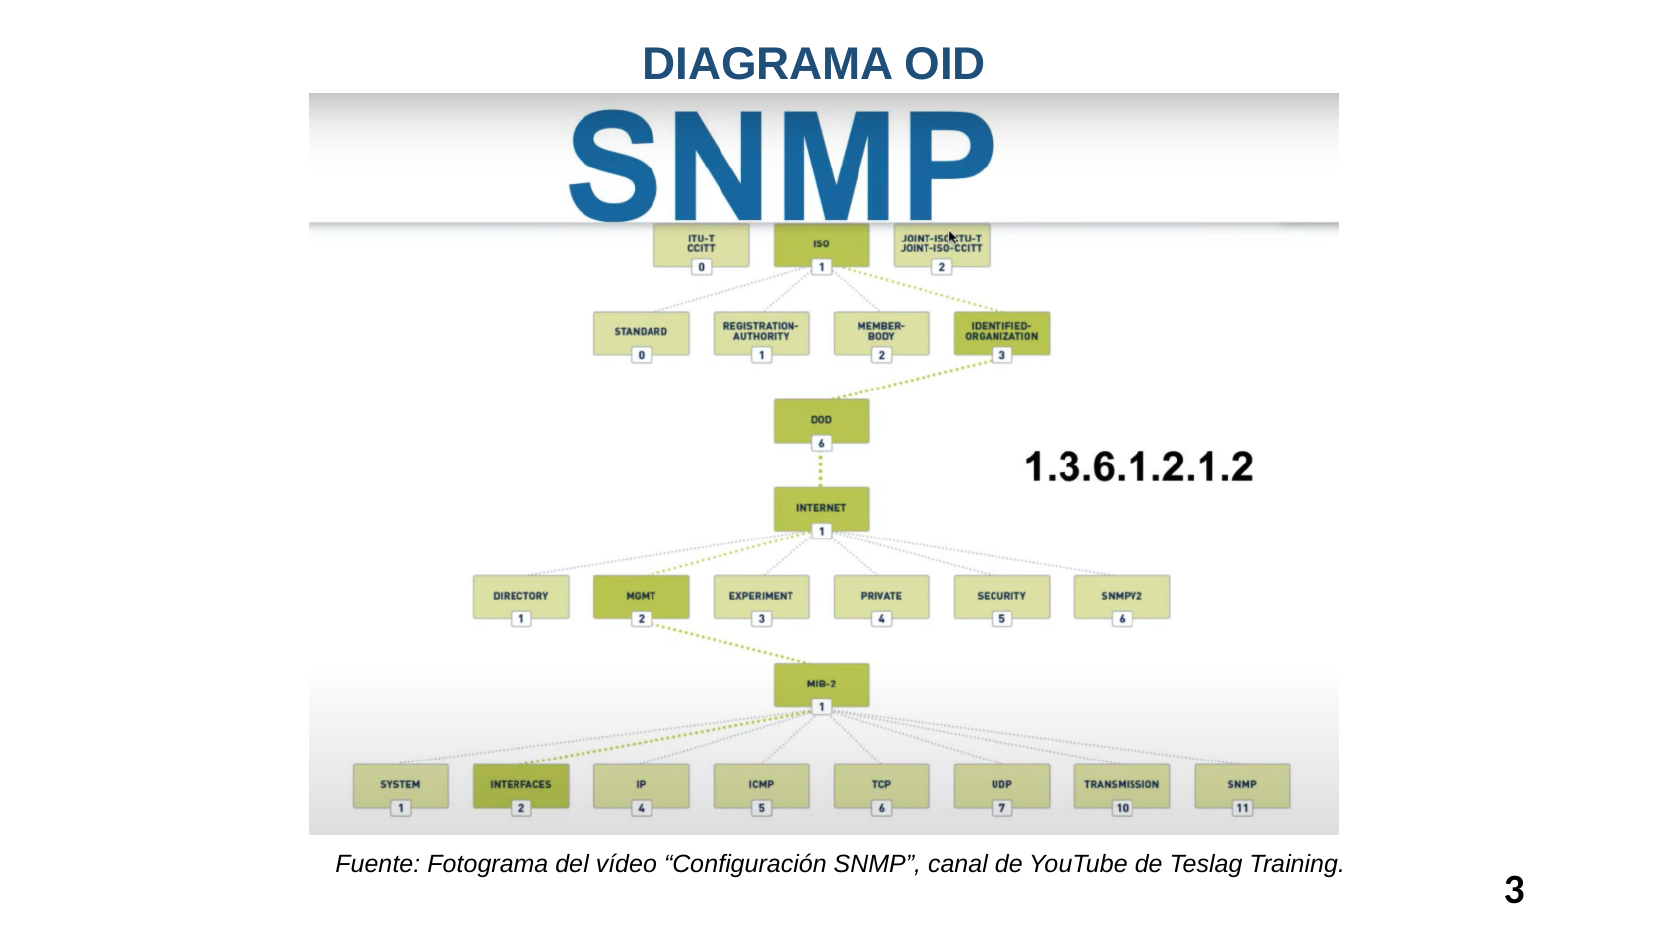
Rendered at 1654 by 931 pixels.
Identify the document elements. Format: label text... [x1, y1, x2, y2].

slide_number <number> [1167, 862, 1540, 912]
title DIAGRAMA OID [159, 37, 1469, 89]
picture [309, 93, 1339, 835]
title Fuente: Fotograma del vídeo “Configuración SNMP”, canal de YouTube de Teslag Training. [300, 844, 1351, 883]
